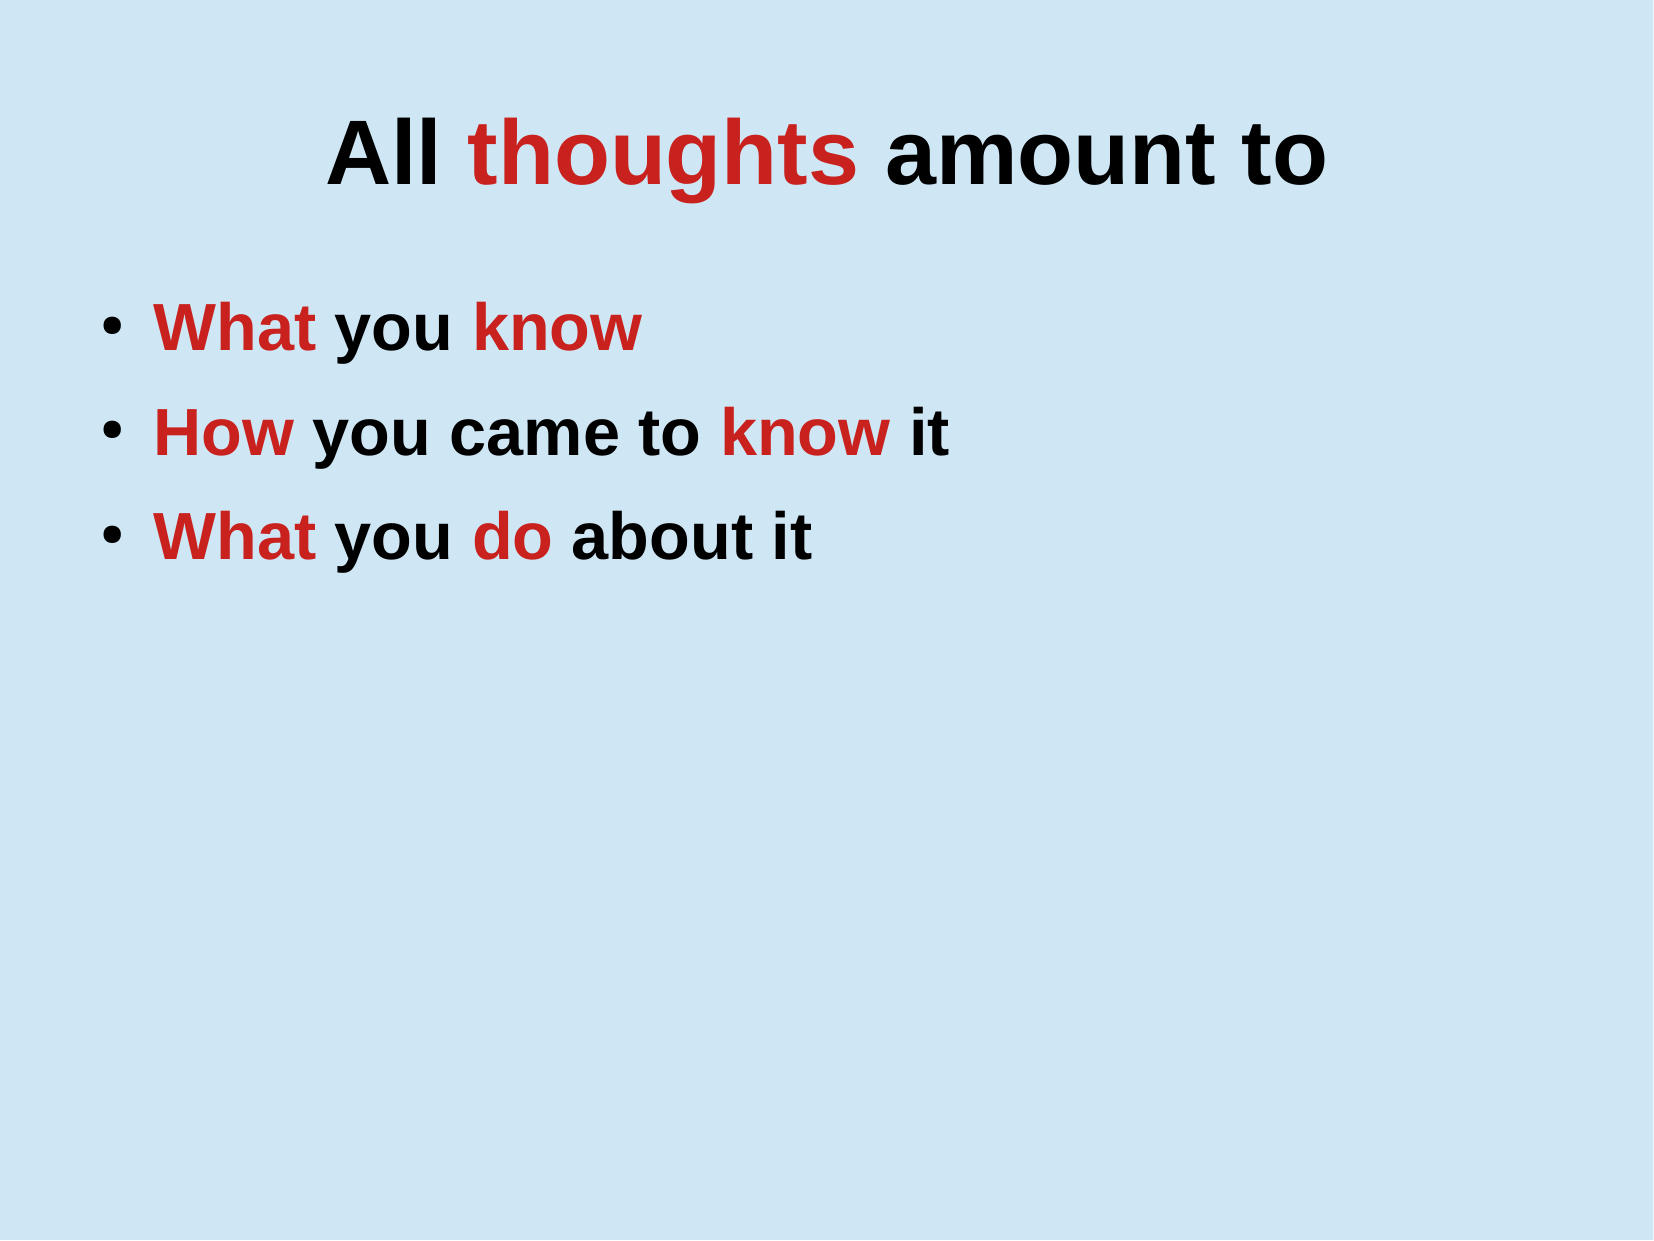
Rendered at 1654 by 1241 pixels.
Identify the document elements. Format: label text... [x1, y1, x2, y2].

list What you know How you came to know it What you do about it [82, 290, 1571, 1010]
title All thoughts amount to [82, 49, 1571, 257]
